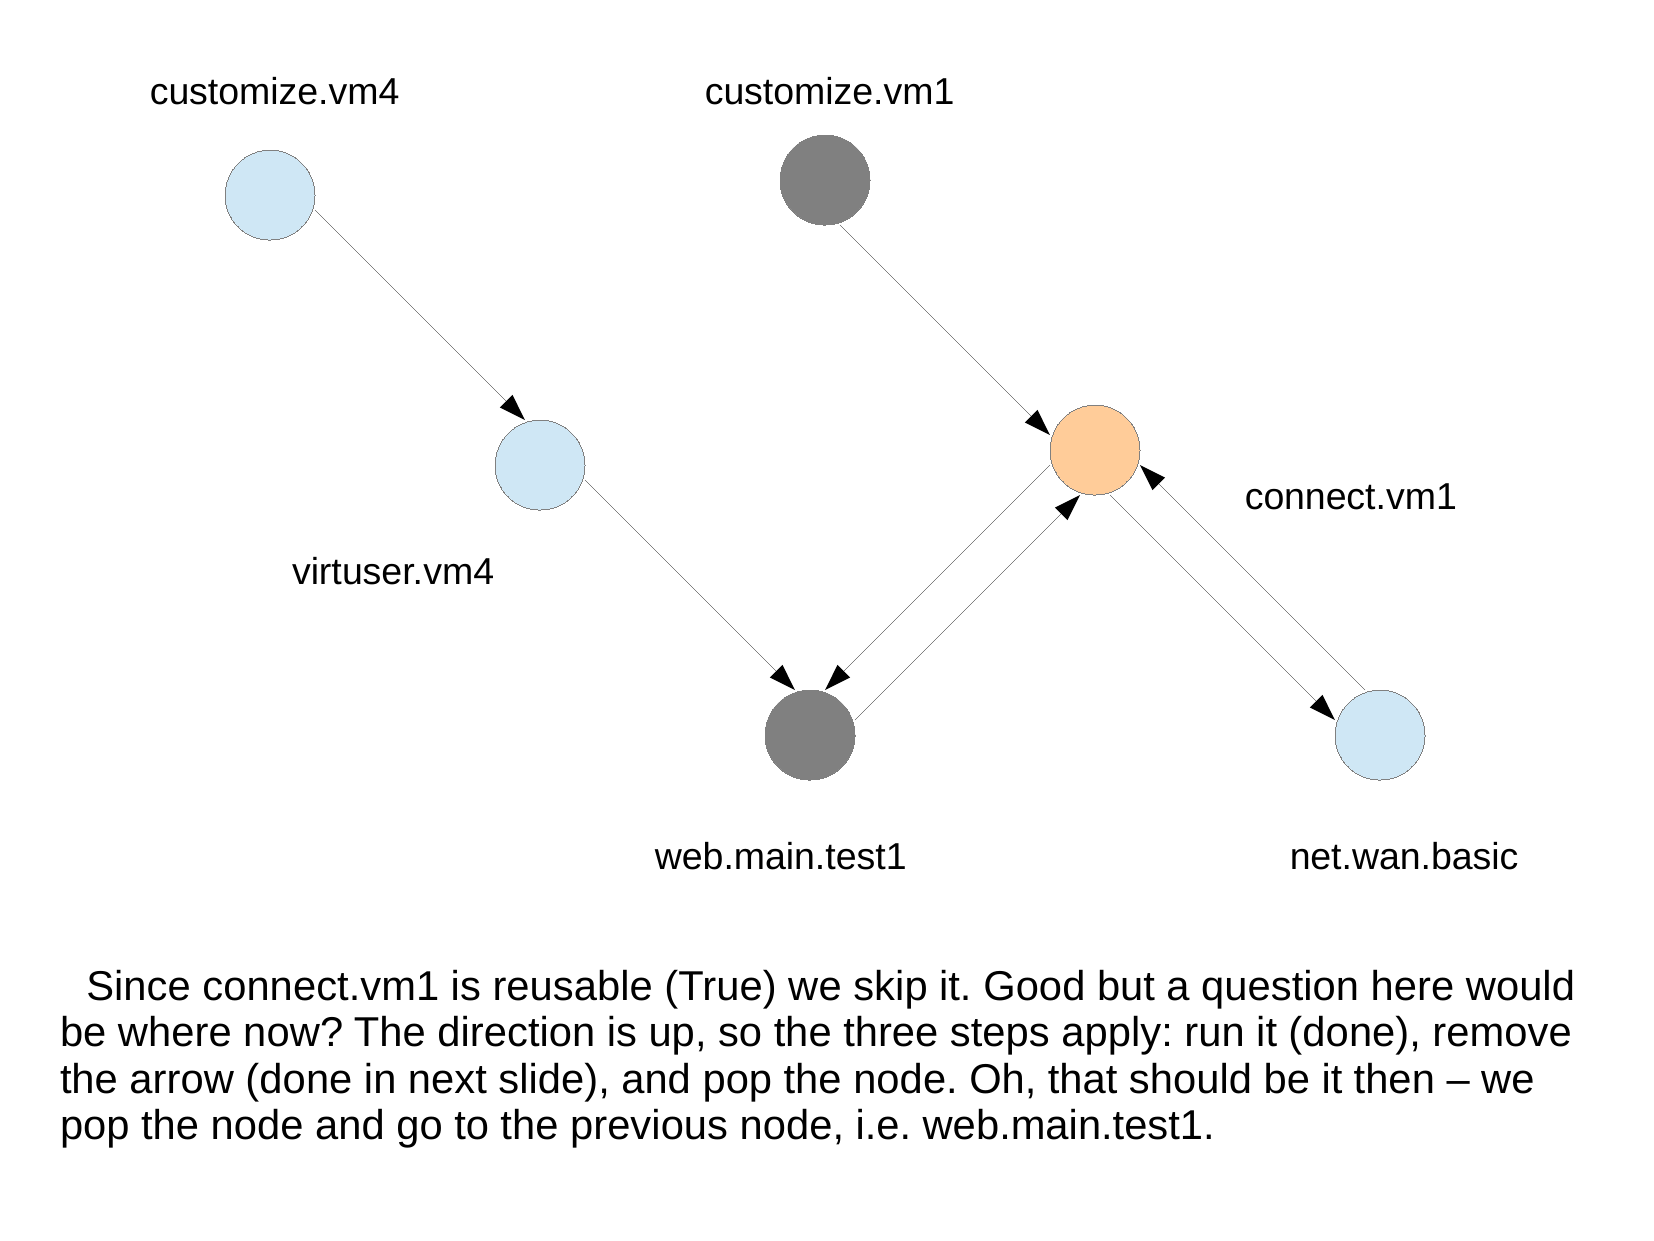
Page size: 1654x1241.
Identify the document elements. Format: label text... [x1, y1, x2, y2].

text_box customize.vm1 [690, 63, 1011, 121]
text_box Since connect.vm1 is reusable (True) we skip it. Good but a question here would be where now? The direction is up, so the three steps apply: run it (done), remove the arrow (done in next slide), and pop the node. Oh, that should be it then – we pop the node and go to the previous node, i.e. web.main.test1. [60, 940, 1591, 1171]
text_box [225, 150, 316, 241]
text_box [780, 135, 871, 226]
text_box net.wan.basic [1275, 828, 1580, 886]
text_box connect.vm1 [1230, 468, 1545, 526]
text_box [1335, 690, 1426, 781]
text_box virtuser.vm4 [277, 543, 541, 601]
text_box [495, 420, 586, 511]
text_box [765, 690, 856, 781]
text_box web.main.test1 [640, 828, 958, 886]
text_box [1050, 405, 1141, 496]
text_box customize.vm4 [135, 63, 456, 121]
